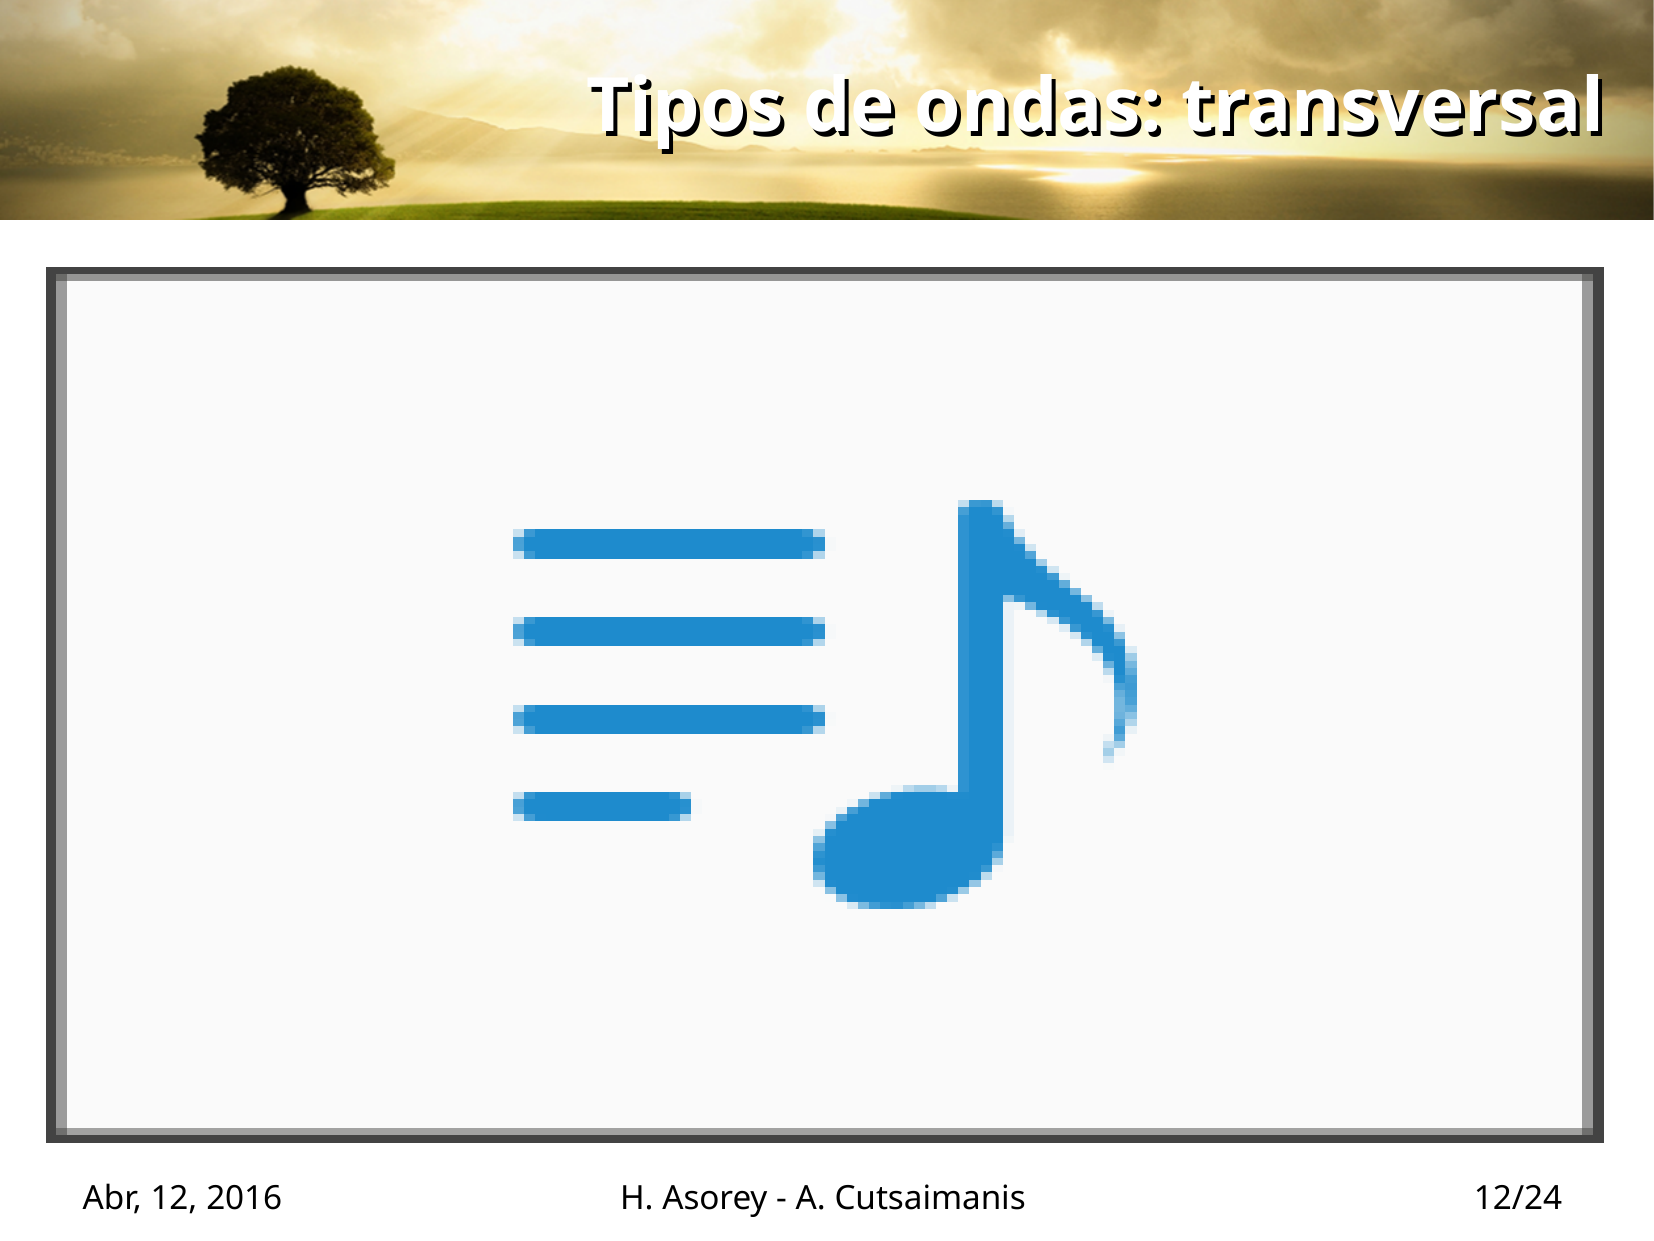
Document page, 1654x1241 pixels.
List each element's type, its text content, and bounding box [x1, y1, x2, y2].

text_box [45, 266, 1606, 1144]
picture [0, 0, 1654, 220]
title Tipos de ondas: transversal [45, 15, 1606, 191]
